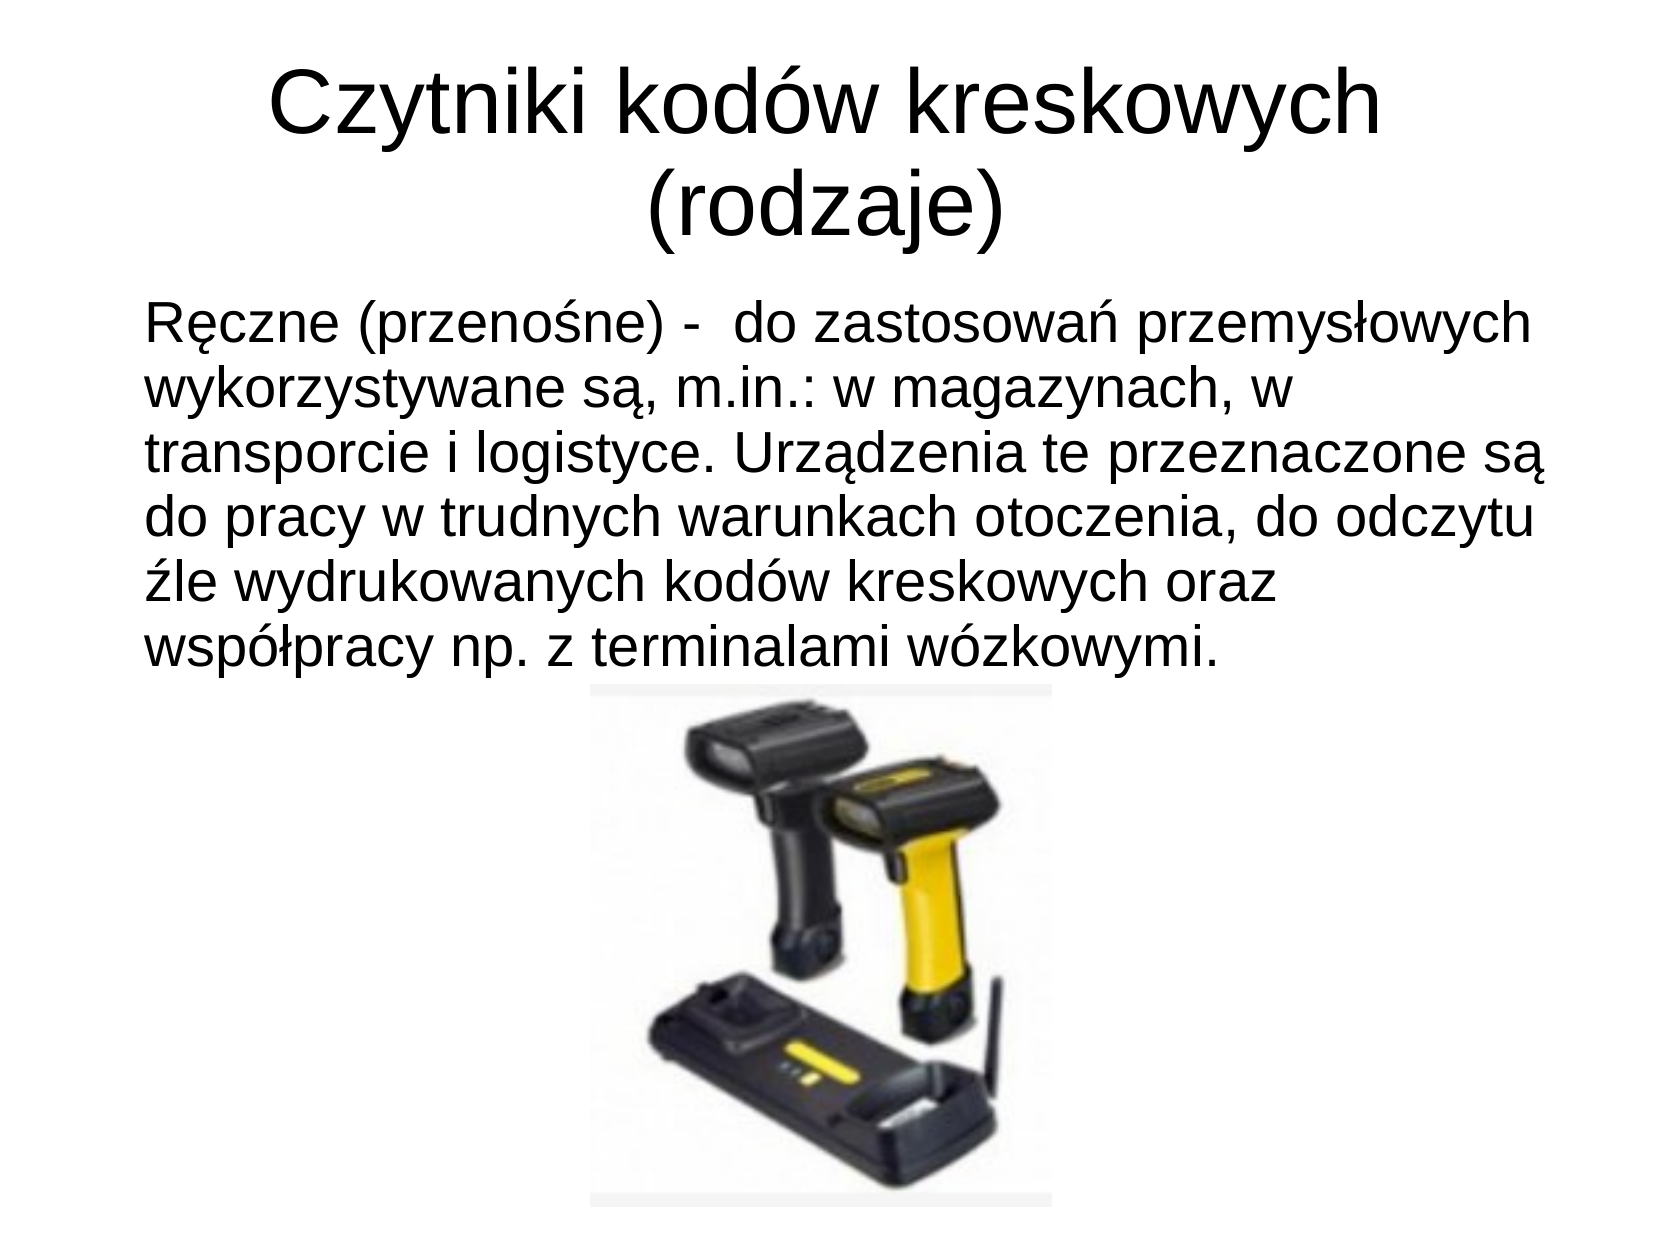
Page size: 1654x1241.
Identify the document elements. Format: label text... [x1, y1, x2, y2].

list Ręczne (przenośne) - do zastosowań przemysłowych wykorzystywane są, m.in.: w magazynach, w transporcie i logistyce. Urządzenia te przeznaczone są do pracy w trudnych warunkach otoczenia, do odczytu źle wydrukowanych kodów kreskowych oraz współpracy np. z terminalami wózkowymi. [82, 290, 1560, 686]
picture [590, 684, 1052, 1207]
title Czytniki kodów kreskowych (rodzaje) [82, 49, 1571, 257]
